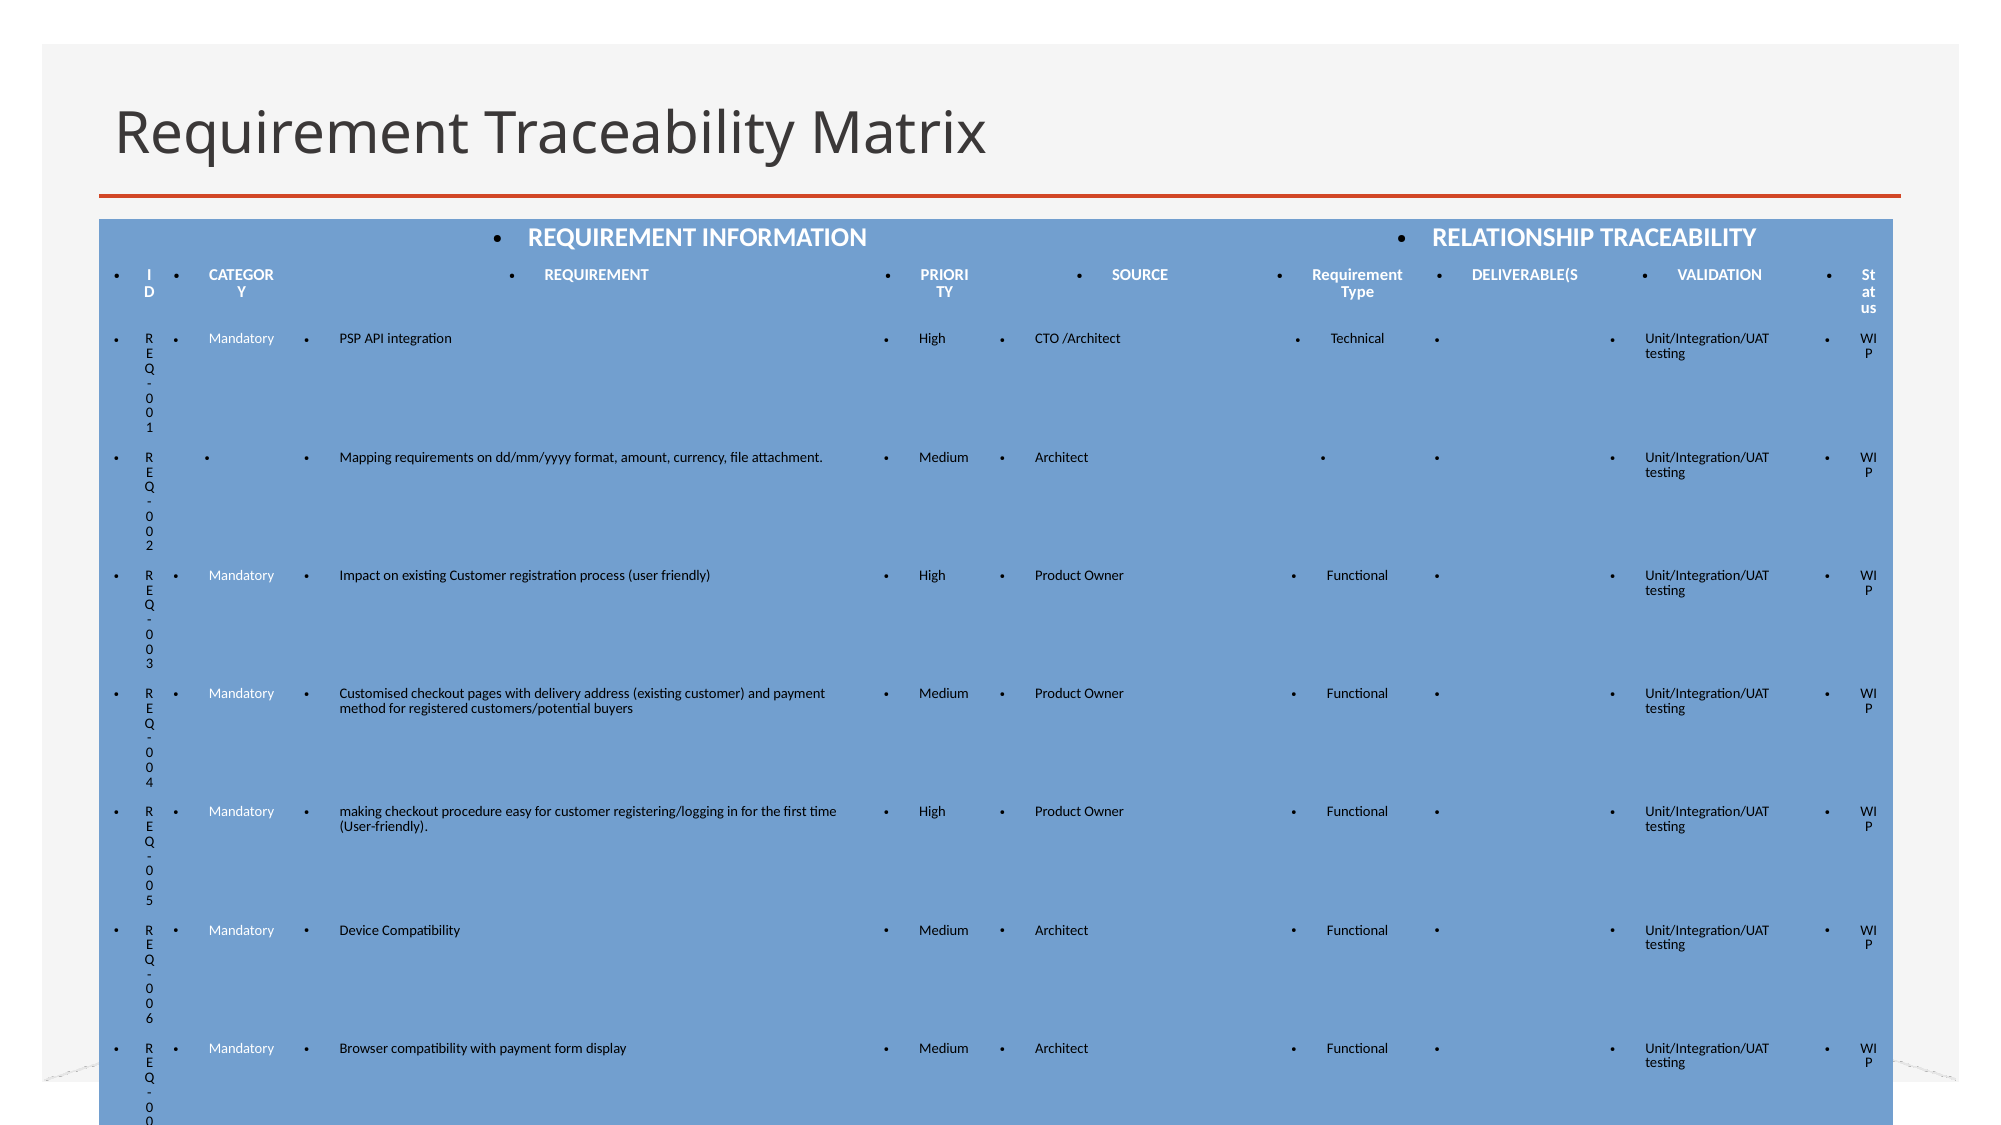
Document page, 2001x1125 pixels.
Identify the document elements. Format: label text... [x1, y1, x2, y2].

table_cell REQ-004 [99, 680, 158, 798]
table_header RELATIONSHIP TRACEABILITY [1260, 219, 1893, 261]
table_cell Functional [1260, 917, 1420, 1035]
table_cell Impact on existing Customer registration process (user friendly) [289, 562, 869, 680]
table_cell High [869, 562, 985, 680]
table_cell VALIDATION [1595, 261, 1809, 326]
table_cell Unit/Integration/UAT testing [1595, 444, 1809, 562]
table_cell High [869, 326, 985, 444]
table_cell Unit/Integration/UAT testing [1595, 562, 1809, 680]
table_cell REQ-002 [99, 444, 158, 562]
table_cell Functional [1260, 680, 1420, 798]
table_cell [1420, 562, 1595, 680]
table_cell [1420, 798, 1595, 917]
table_cell WIP [1809, 917, 1893, 1035]
table_cell WIP [1809, 562, 1893, 680]
table_cell Product Owner [985, 680, 1260, 798]
table_cell Mandatory [158, 680, 289, 798]
table_cell Medium [869, 444, 985, 562]
title Requirement Traceability Matrix [99, 73, 1901, 197]
table_cell Mandatory [158, 798, 289, 917]
table_cell Product Owner [985, 798, 1260, 917]
table_cell Requirement Type [1260, 261, 1420, 326]
table_cell [1260, 444, 1420, 562]
table_cell DELIVERABLE(S [1420, 261, 1595, 326]
table_cell Mandatory [158, 326, 289, 444]
table_cell WIP [1809, 1035, 1893, 1125]
table_cell Status [1809, 261, 1893, 326]
table_cell Product Owner [985, 562, 1260, 680]
table_cell Unit/Integration/UAT testing [1595, 1035, 1809, 1125]
table_cell CTO /Architect [985, 326, 1260, 444]
table_cell WIP [1809, 798, 1893, 917]
table_cell WIP [1809, 444, 1893, 562]
table_cell Architect [985, 444, 1260, 562]
table_cell Mandatory [158, 562, 289, 680]
table_cell CATEGORY [158, 261, 289, 326]
table_cell Browser compatibility with payment form display [289, 1035, 869, 1125]
table_cell Unit/Integration/UAT testing [1595, 917, 1809, 1035]
table_cell Unit/Integration/UAT testing [1595, 798, 1809, 917]
table_cell [1420, 444, 1595, 562]
table_header REQUIREMENT INFORMATION [99, 219, 1260, 261]
table_cell [1420, 1035, 1595, 1125]
table_cell SOURCE [985, 261, 1260, 326]
table_cell ID [99, 261, 158, 326]
table_cell Unit/Integration/UAT testing [1595, 326, 1809, 444]
table_cell REQ-001 [99, 326, 158, 444]
table_cell Medium [869, 917, 985, 1035]
table_cell Mandatory [158, 917, 289, 1035]
table_cell Architect [985, 1035, 1260, 1125]
table_cell REQ-006 [99, 917, 158, 1035]
table_cell Unit/Integration/UAT testing [1595, 680, 1809, 798]
table_cell [158, 444, 289, 562]
table_cell Technical [1260, 326, 1420, 444]
table_cell Medium [869, 1035, 985, 1125]
table_cell WIP [1809, 680, 1893, 798]
table_cell Functional [1260, 798, 1420, 917]
table_cell PSP API integration [289, 326, 869, 444]
table_cell Architect [985, 917, 1260, 1035]
table_cell Customised checkout pages with delivery address (existing customer) and payment method for registered customers/potential buyers [289, 680, 869, 798]
table_cell Mapping requirements on dd/mm/yyyy format, amount, currency, file attachment. [289, 444, 869, 562]
table_cell Medium [869, 680, 985, 798]
table_cell [1420, 680, 1595, 798]
table_cell REQUIREMENT [289, 261, 869, 326]
table_cell REQ-005 [99, 798, 158, 917]
table_cell REQ-003 [99, 562, 158, 680]
table_cell REQ-007 [99, 1035, 158, 1125]
table_cell High [869, 798, 985, 917]
table_cell WIP [1809, 326, 1893, 444]
table_cell Device Compatibility [289, 917, 869, 1035]
table_cell Mandatory [158, 1035, 289, 1125]
table_cell Functional [1260, 562, 1420, 680]
table_cell Functional [1260, 1035, 1420, 1125]
table_cell making checkout procedure easy for customer registering/logging in for the first time (User-friendly). [289, 798, 869, 917]
table_cell [1420, 917, 1595, 1035]
table_cell PRIORITY [869, 261, 985, 326]
table_cell [1420, 326, 1595, 444]
